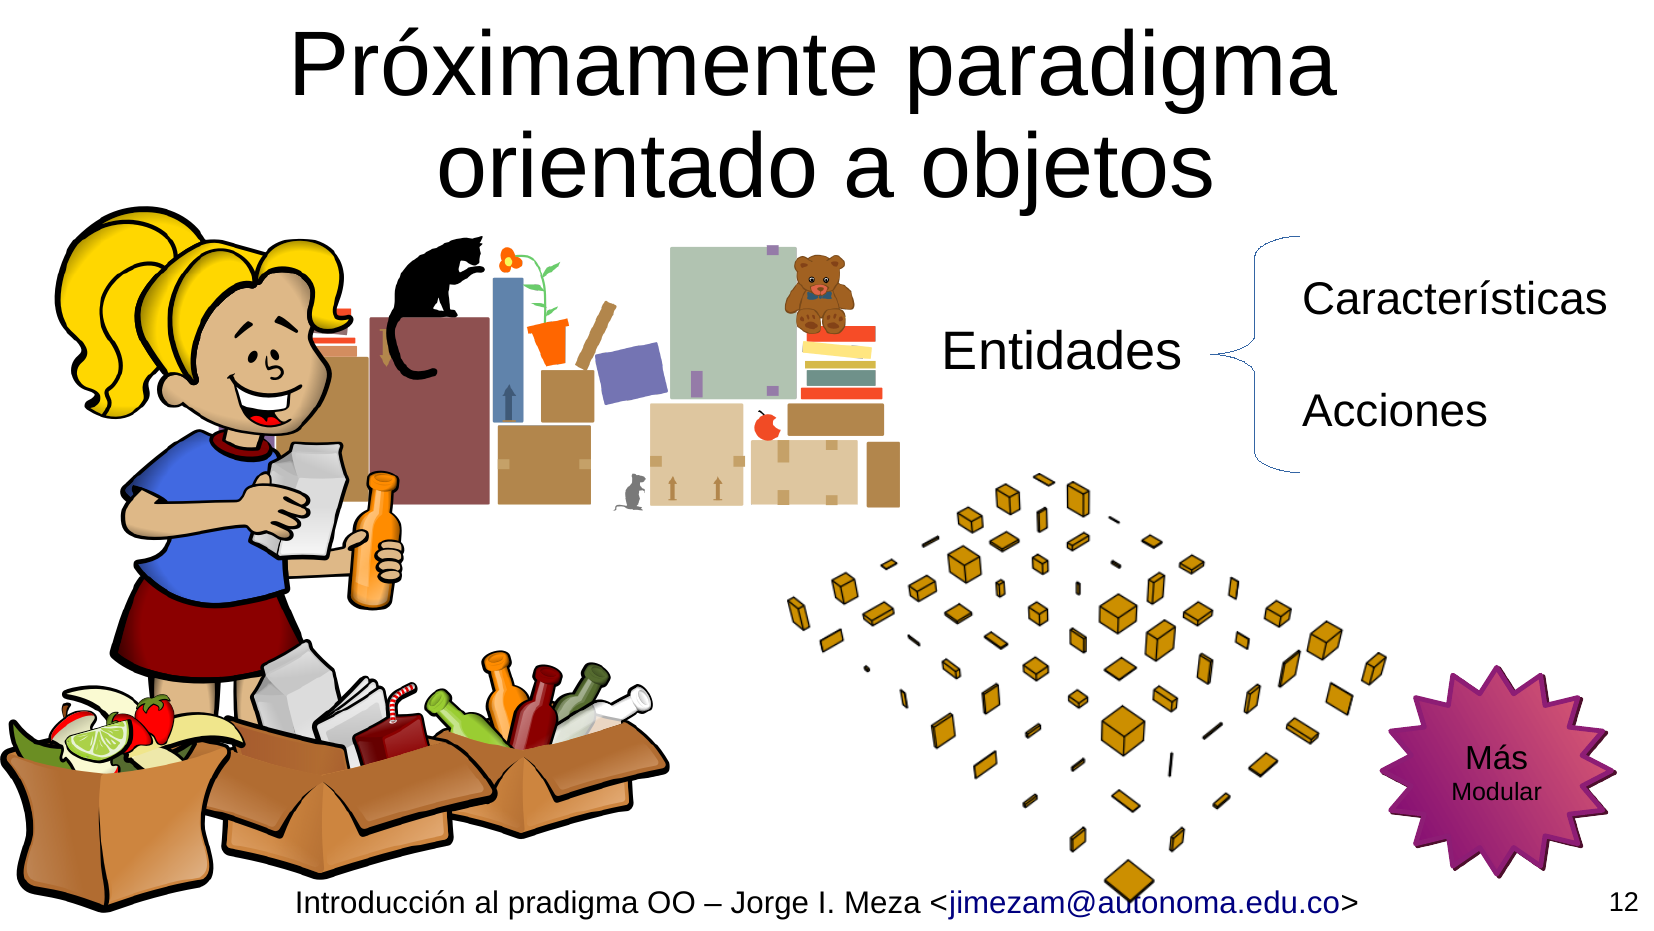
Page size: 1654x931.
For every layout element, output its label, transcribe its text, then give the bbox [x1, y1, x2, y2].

picture [0, 206, 1388, 913]
text_box Características Acciones [1287, 265, 1623, 444]
title Próximamente paradigma orientado a objetos [82, 12, 1571, 218]
text_box Entidades [927, 312, 1199, 389]
text_box Más Modular [1381, 667, 1612, 875]
